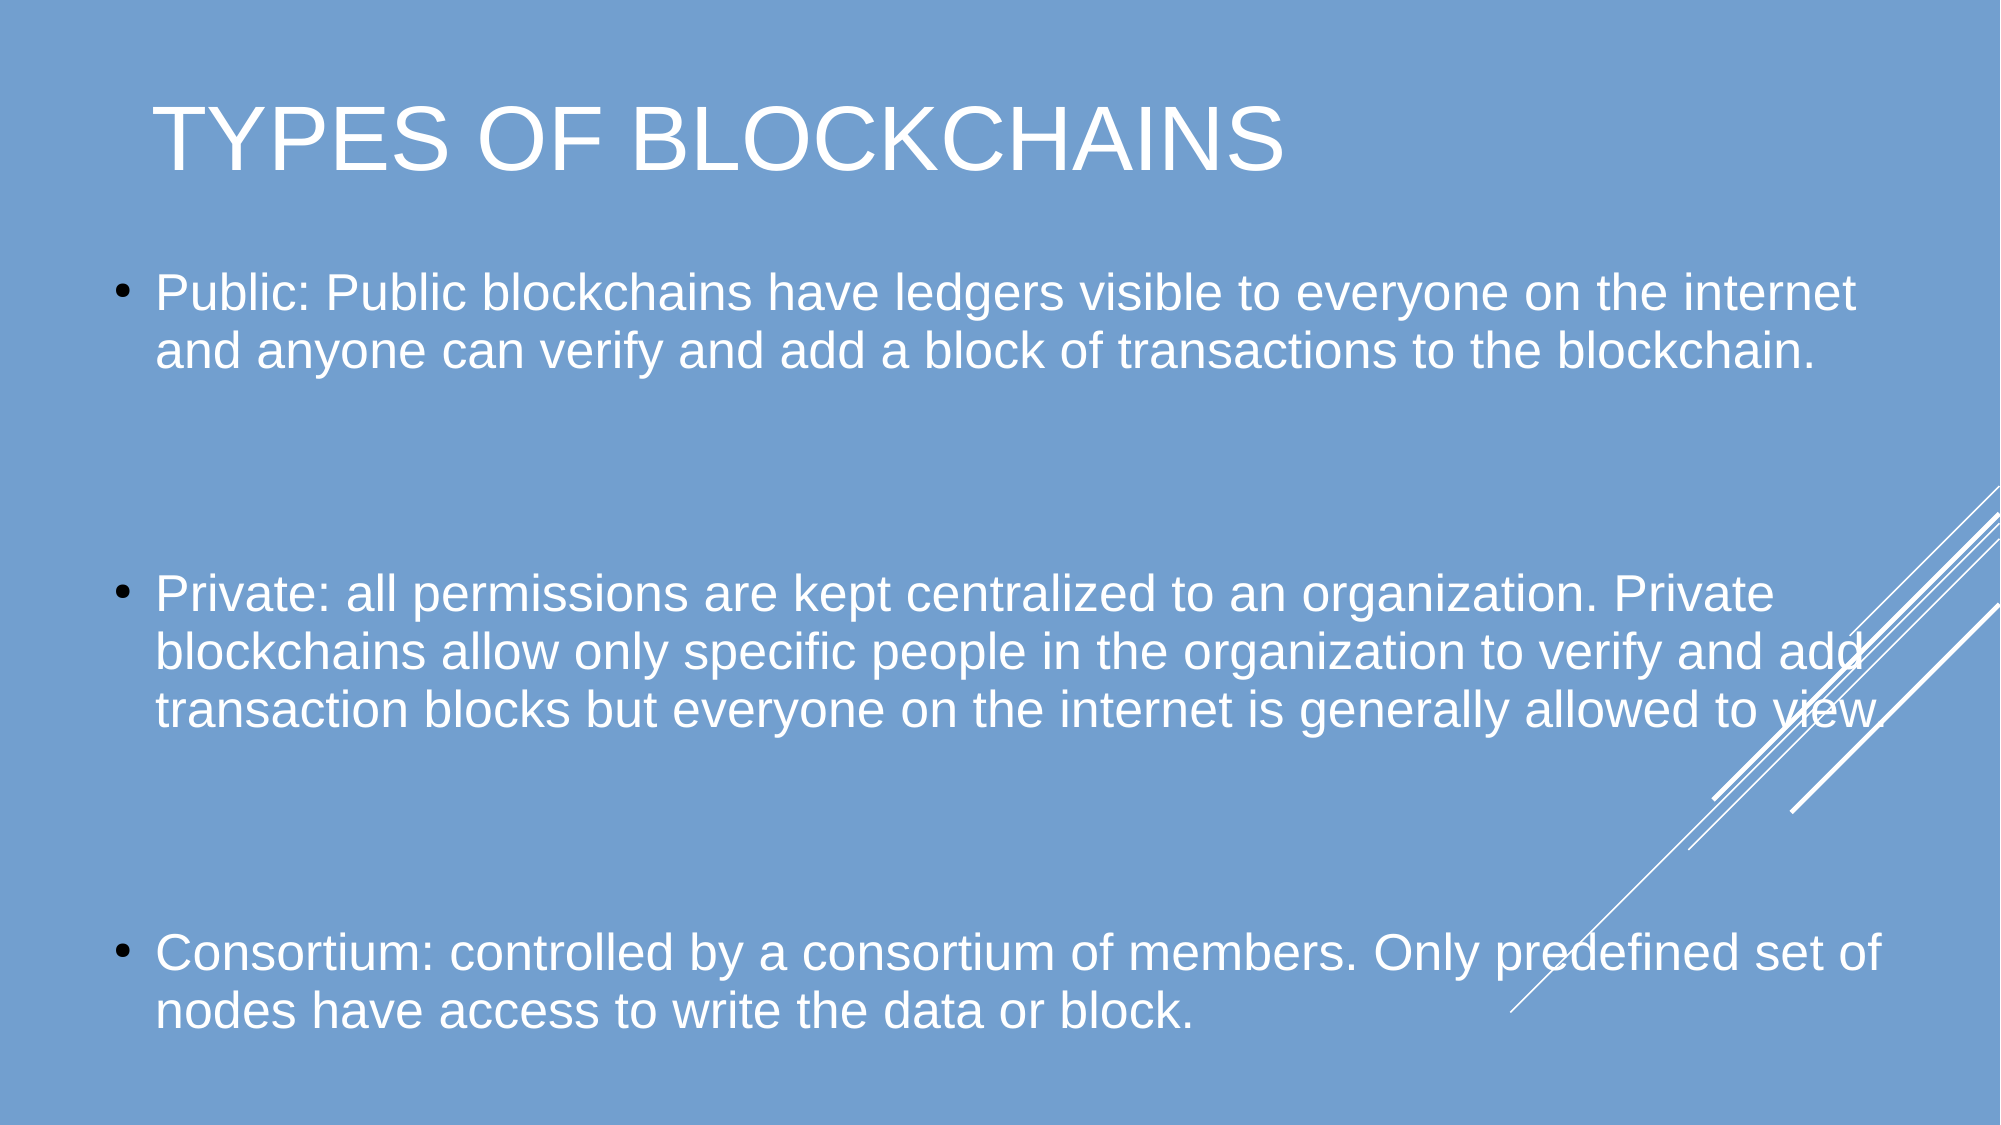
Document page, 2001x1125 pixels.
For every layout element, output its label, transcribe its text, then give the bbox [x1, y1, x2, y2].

title TYPES OF BLOCKCHAINS [99, 44, 1900, 233]
list Public: Public blockchains have ledgers visible to everyone on the internet and anyone can verify and add a block of transactions to the blockchain. Private: all permissions are kept centralized to an organization. Private blockchains allow only specific people in the organization to verify and add transaction blocks but everyone on the internet is generally allowed to view. Consortium: controlled by a consortium of members. Only predefined set of nodes have access to write the data or block. [99, 263, 1900, 1055]
